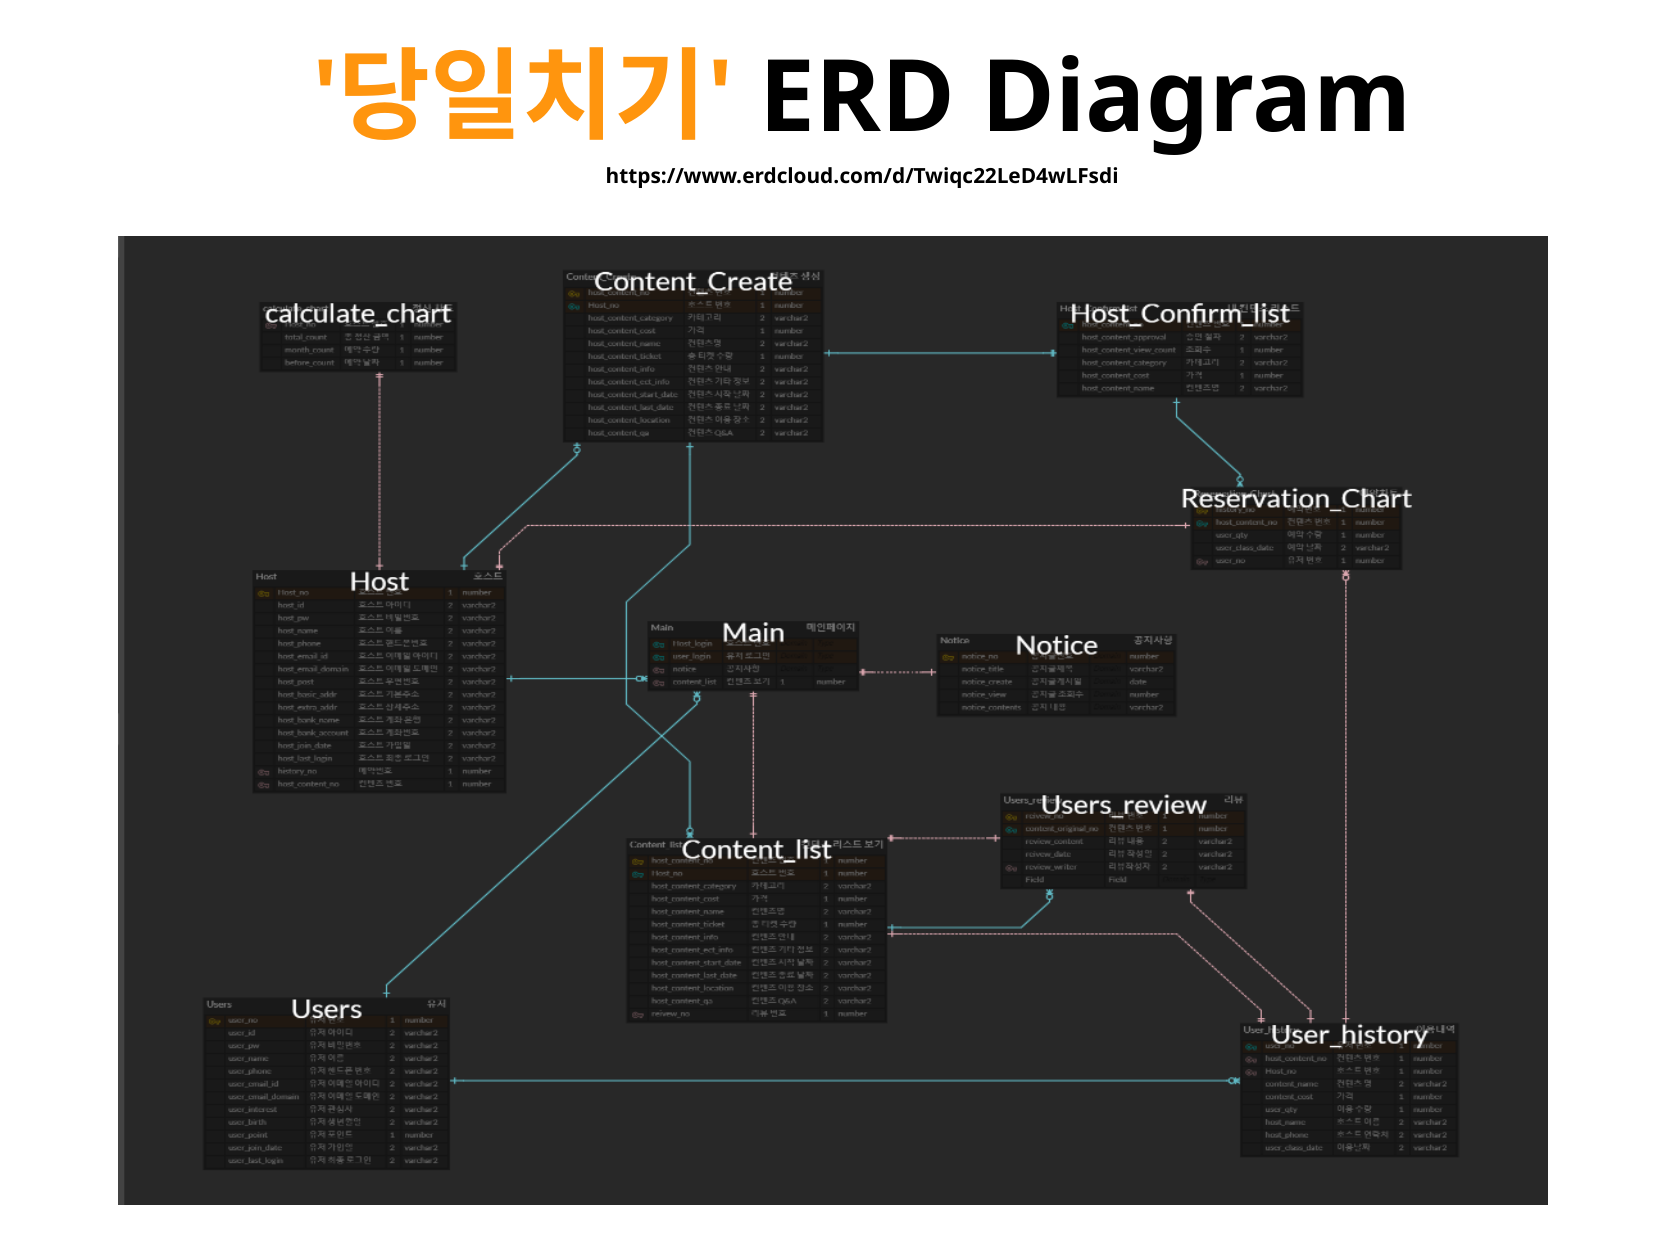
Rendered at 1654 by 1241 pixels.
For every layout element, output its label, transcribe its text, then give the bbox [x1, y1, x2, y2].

title '당일치기' ERD Diagram https://www.erdcloud.com/d/Twiqc22LeD4wLFsdi [118, 23, 1607, 318]
list 금주 클라우드 스샷 후 넣기 [82, 290, 1571, 1241]
picture [118, 236, 1548, 1205]
